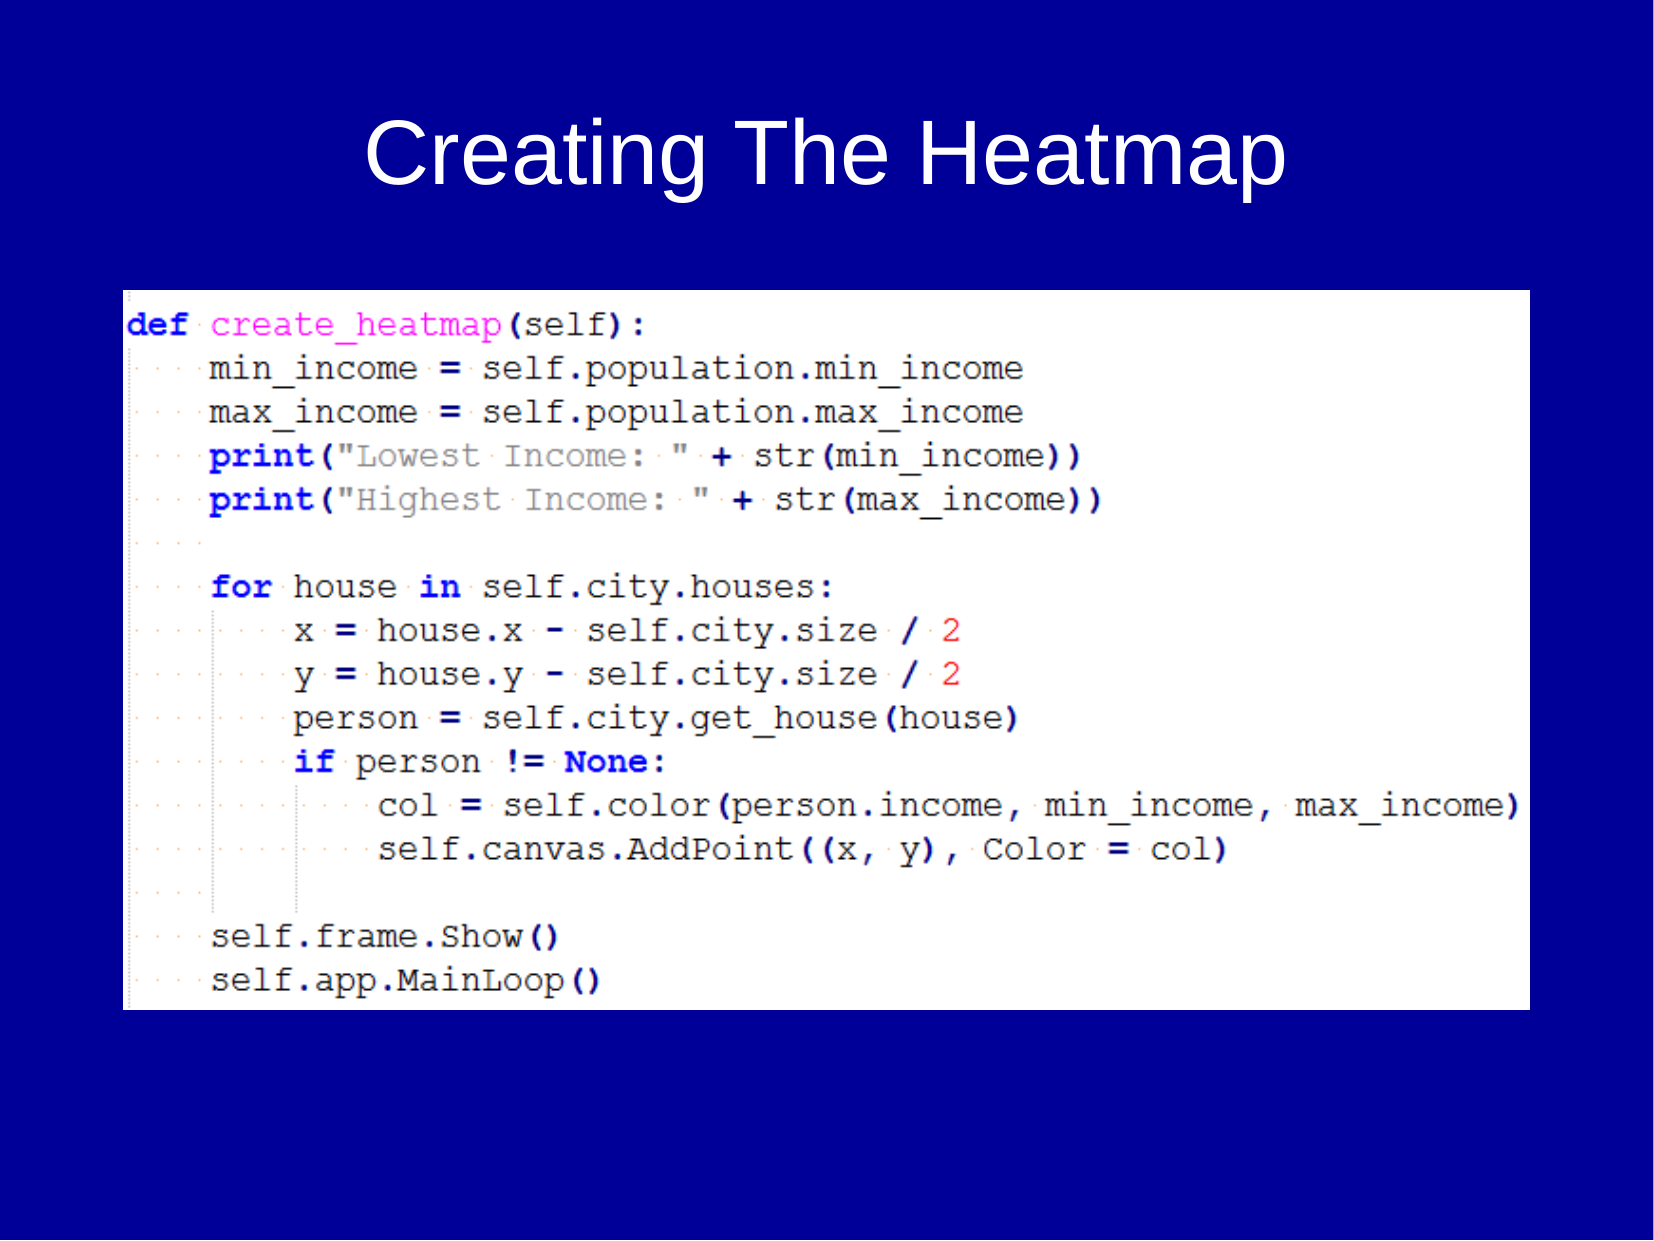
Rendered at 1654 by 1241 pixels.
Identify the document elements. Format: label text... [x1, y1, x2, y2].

title Creating The Heatmap [82, 49, 1571, 257]
picture [123, 290, 1530, 1010]
